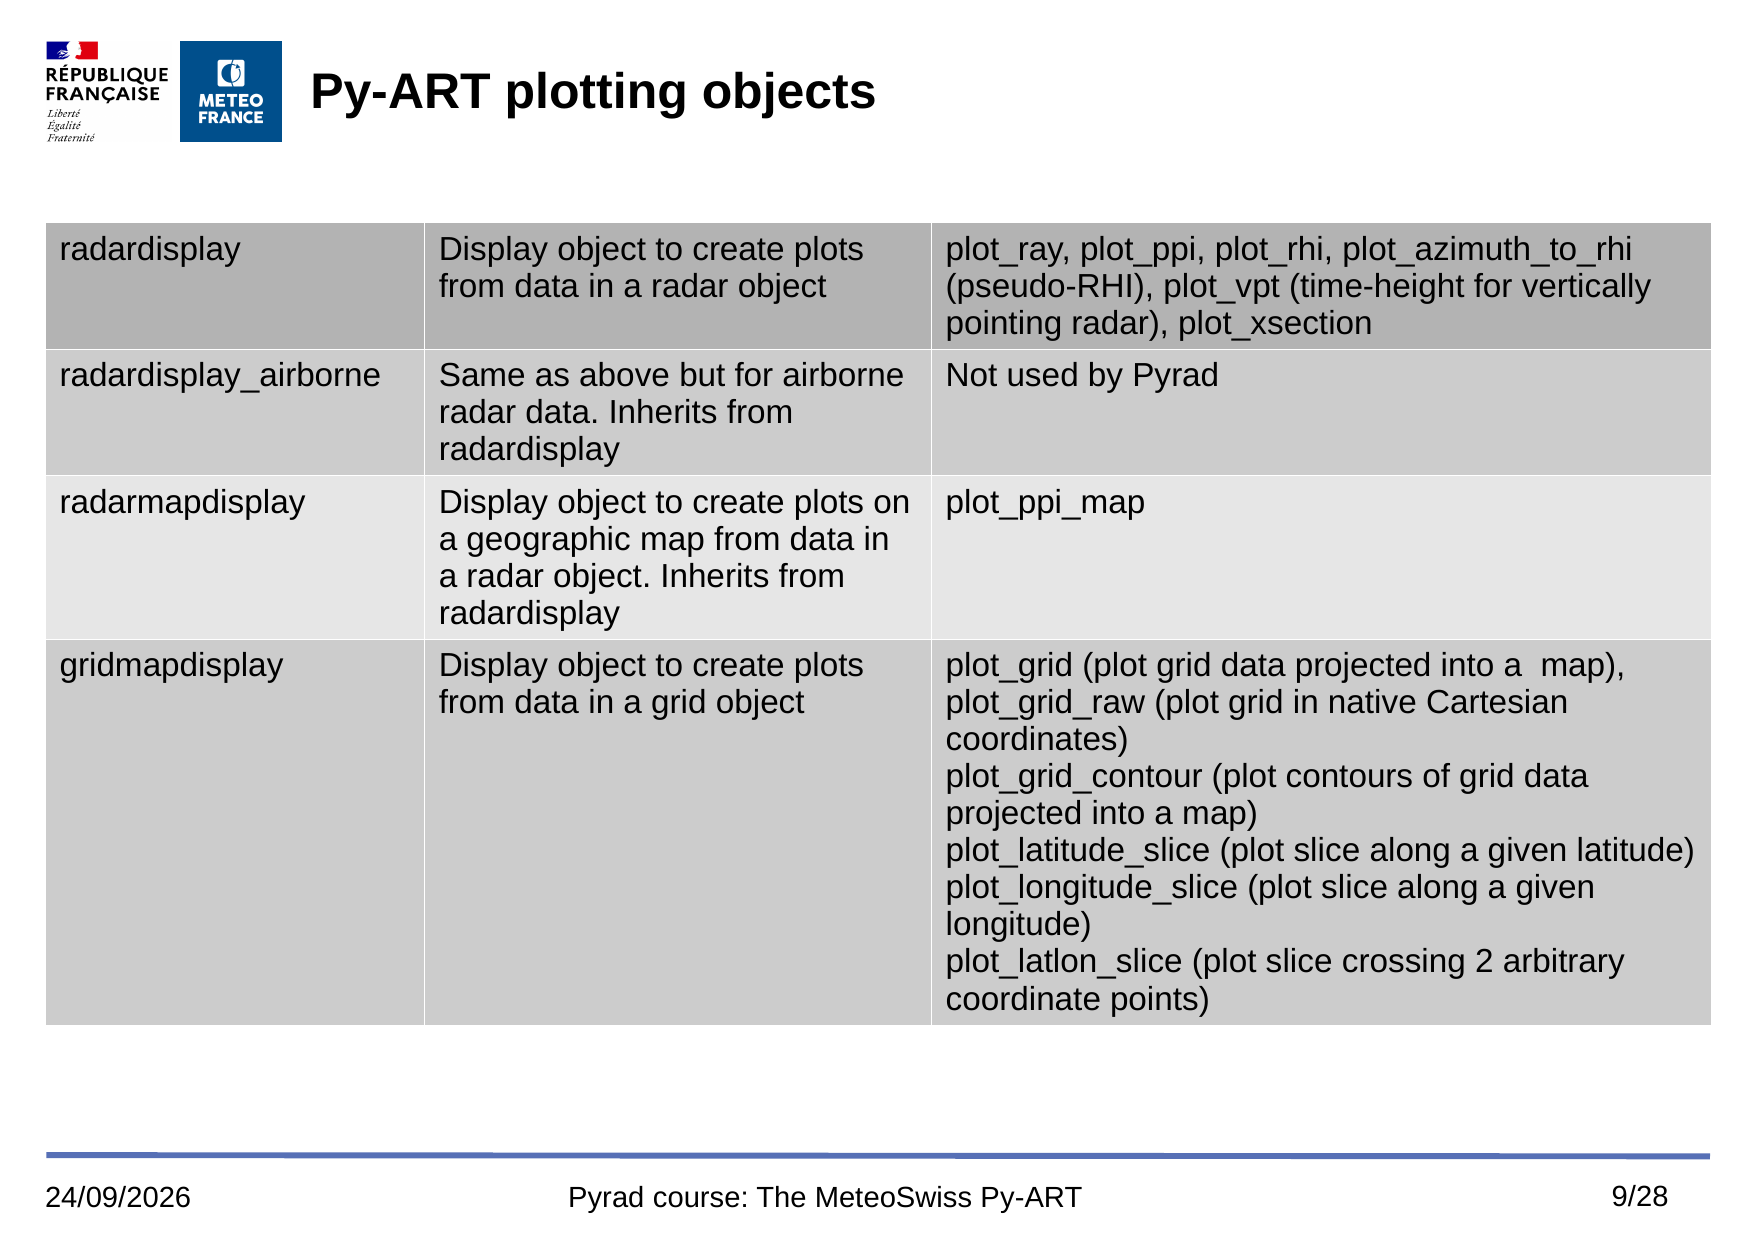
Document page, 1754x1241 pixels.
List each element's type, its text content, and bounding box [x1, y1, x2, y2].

table_cell Display object to create plots from data in a grid object [425, 640, 931, 1025]
picture [46, 41, 172, 142]
picture [180, 41, 282, 142]
table_header radardisplay [46, 223, 424, 349]
table_cell radardisplay_airborne [46, 350, 424, 475]
table_cell plot_ppi_map [932, 476, 1711, 639]
title Py-ART plotting objects [310, 40, 1697, 142]
table_cell Display object to create plots on a geographic map from data in a radar object. Inherits from radardisplay [425, 476, 931, 639]
table_cell radarmapdisplay [46, 476, 424, 639]
table_cell Not used by Pyrad [932, 350, 1711, 475]
table_header Display object to create plots from data in a radar object [425, 223, 931, 349]
table_cell gridmapdisplay [46, 640, 424, 1025]
table_cell Same as above but for airborne radar data. Inherits from radardisplay [425, 350, 931, 475]
table_cell plot_grid (plot grid data projected into a map), plot_grid_raw (plot grid in native Cartesian coordinates) plot_grid_contour (plot contours of grid data projected into a map) plot_latitude_slice (plot slice along a given latitude) plot_longitude_slice (plot slice along a given longitude) plot_latlon_slice (plot slice crossing 2 arbitrary coordinate points) [932, 640, 1711, 1025]
table_header plot_ray, plot_ppi, plot_rhi, plot_azimuth_to_rhi (pseudo-RHI), plot_vpt (time-height for vertically pointing radar), plot_xsection [932, 223, 1711, 349]
